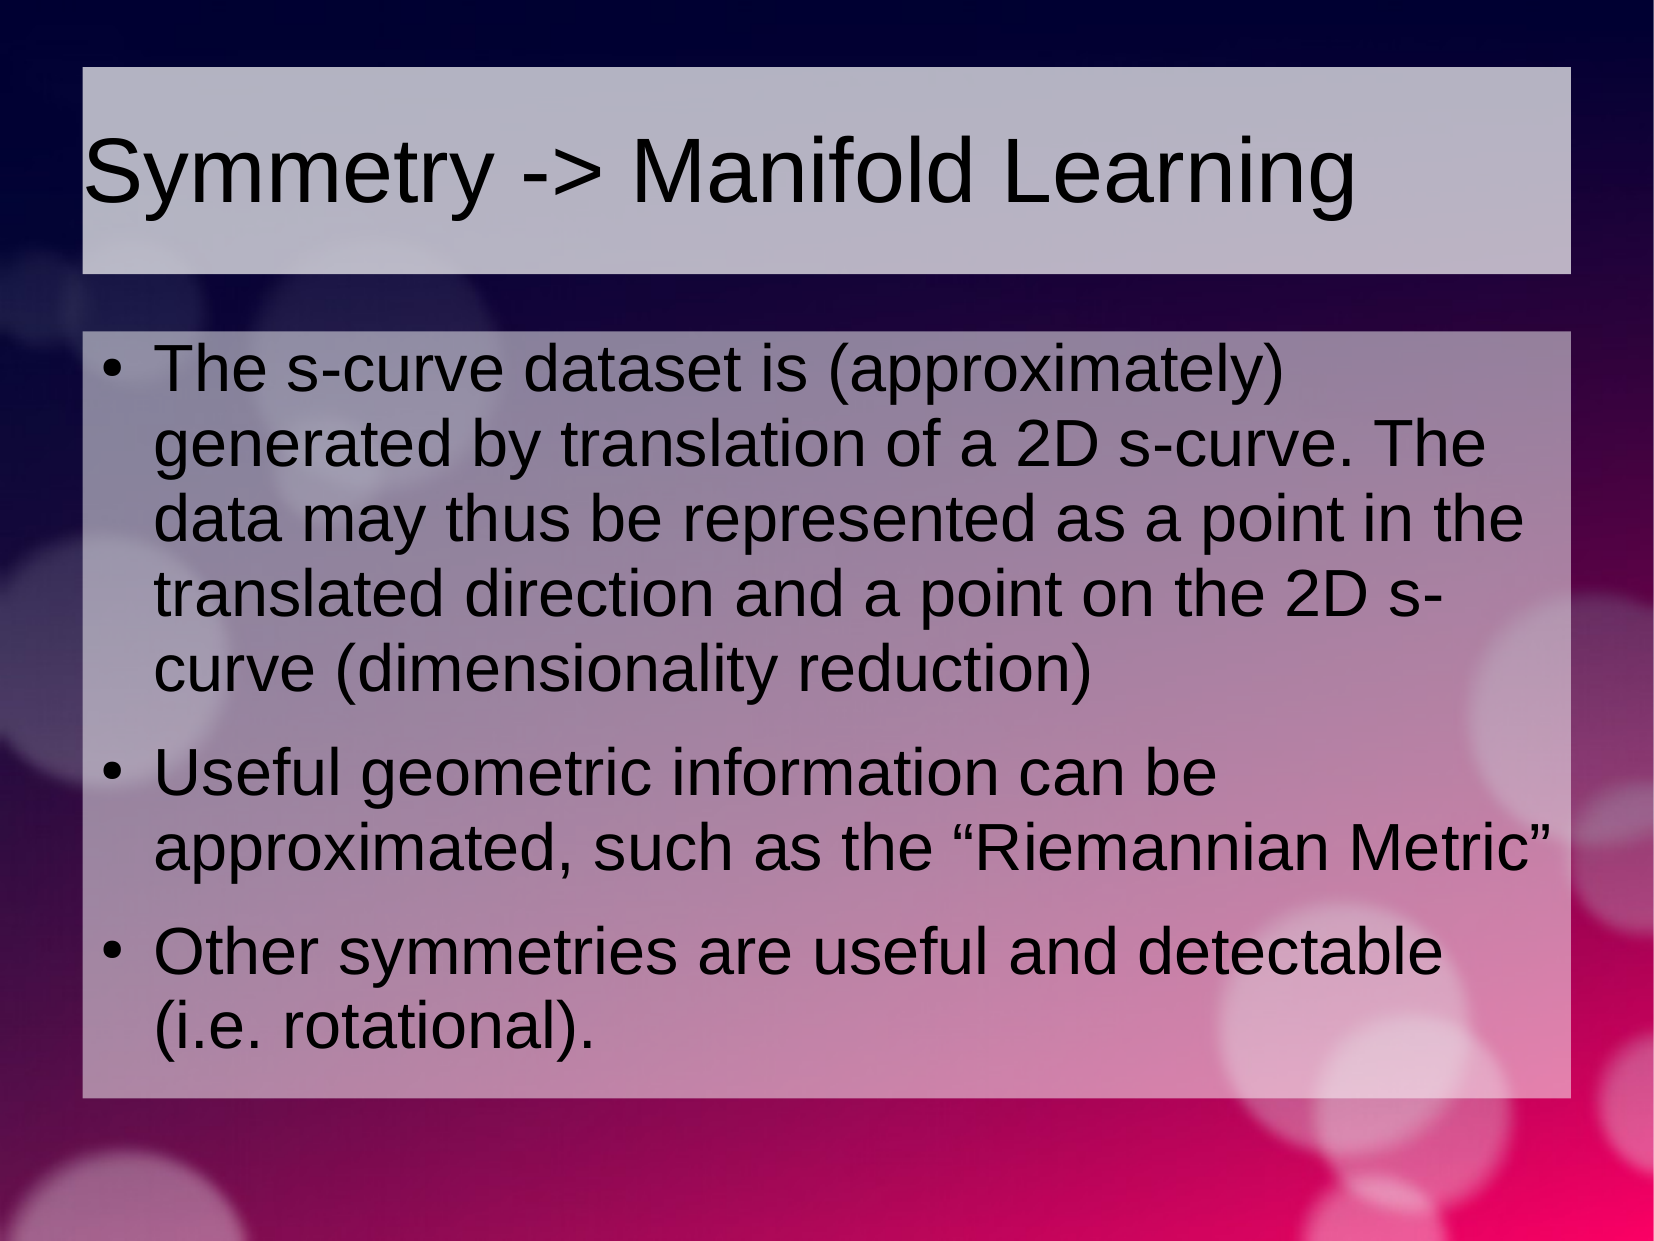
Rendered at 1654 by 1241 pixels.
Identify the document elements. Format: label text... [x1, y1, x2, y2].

list The s-curve dataset is (approximately) generated by translation of a 2D s-curve. The data may thus be represented as a point in the translated direction and a point on the 2D s-curve (dimensionality reduction) Useful geometric information can be approximated, such as the “Riemannian Metric” Other symmetries are useful and detectable (i.e. rotational). [82, 331, 1571, 1099]
title Symmetry -> Manifold Learning [82, 67, 1571, 275]
picture [0, 0, 1654, 1241]
